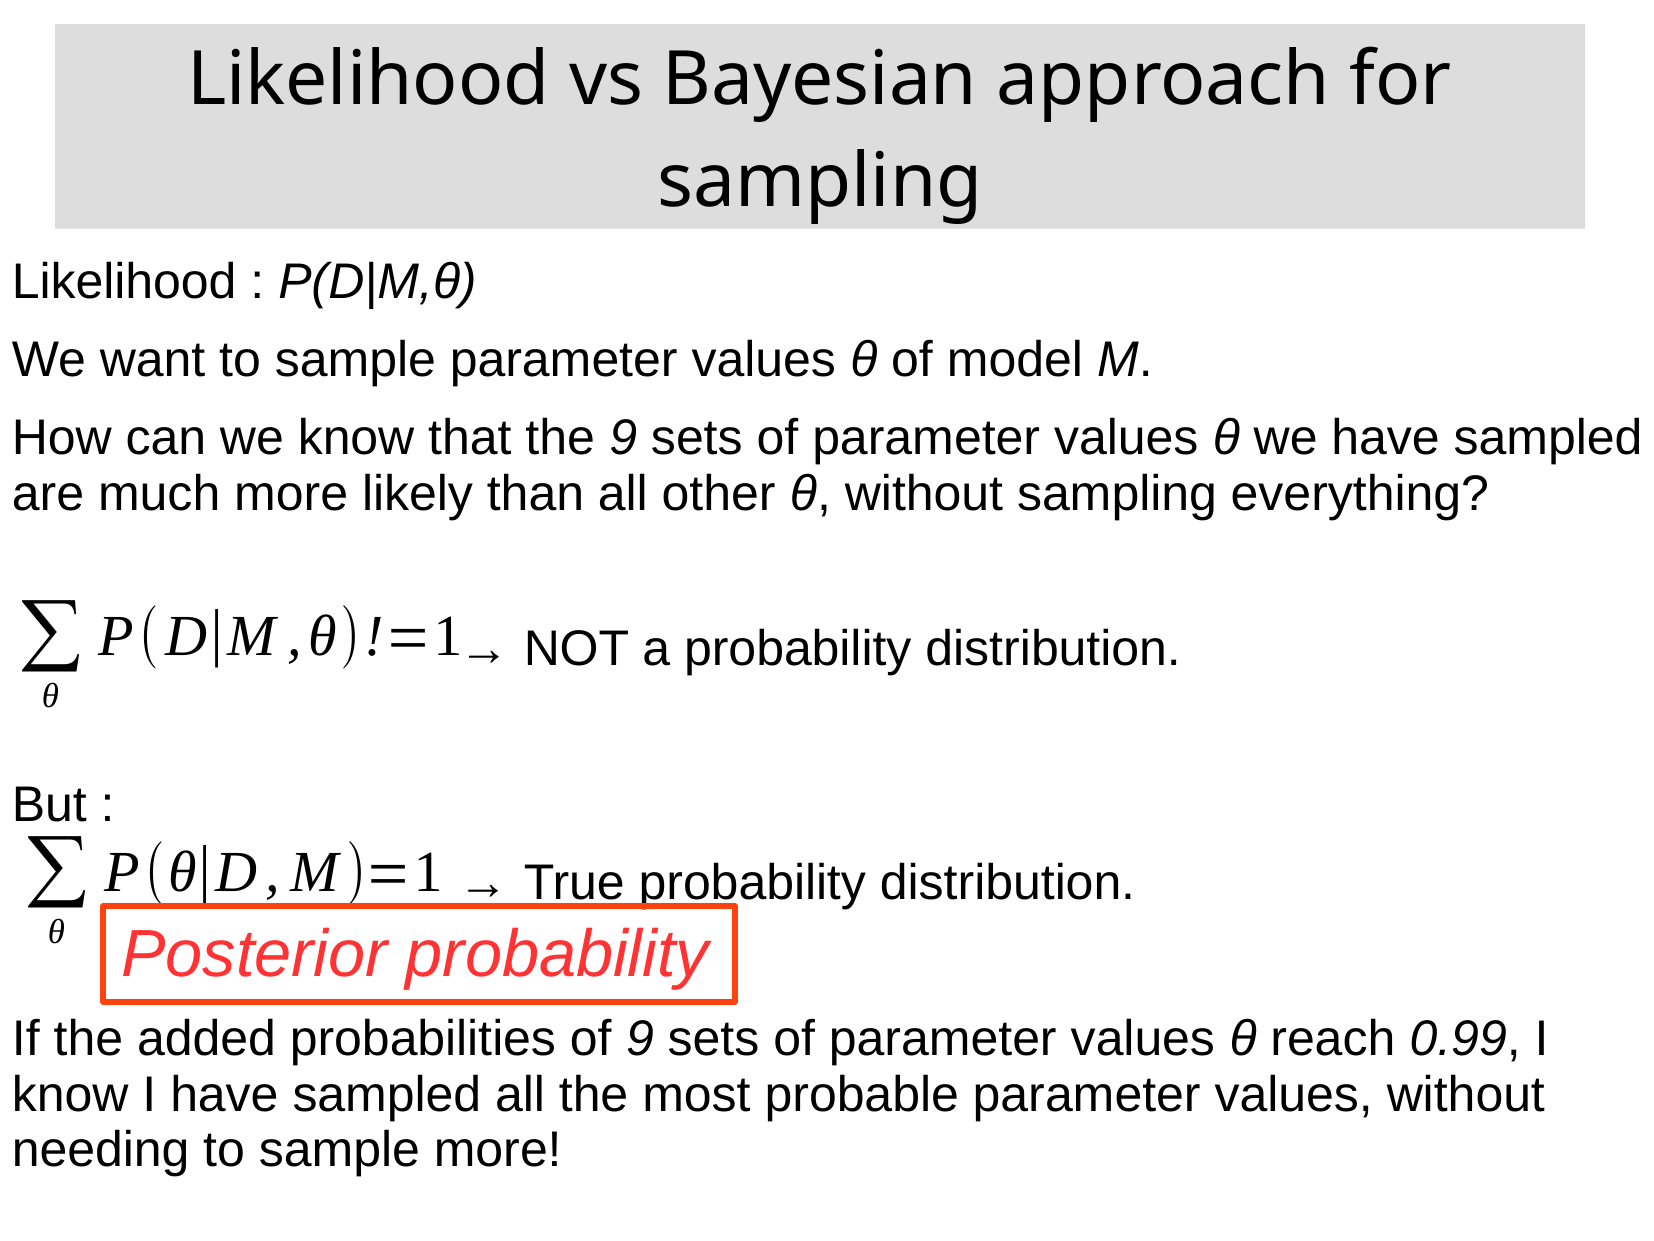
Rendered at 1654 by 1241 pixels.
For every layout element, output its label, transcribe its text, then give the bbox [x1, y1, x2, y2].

text_box Posterior probability [103, 906, 736, 1002]
chart [17, 832, 449, 951]
title Likelihood vs Bayesian approach for sampling [55, 42, 1586, 211]
list Likelihood : P(D|M,θ) We want to sample parameter values θ of model M. How can we know that the 9 sets of parameter values θ we have sampled are much more likely than all other θ, without sampling everything? → NOT a probability distribution. But : → True probability distribution. If the added probabilities of 9 sets of parameter values θ reach 0.99, I know I have sampled all the most probable parameter values, without needing to sample more! [11, 253, 1647, 1216]
chart [11, 596, 468, 715]
